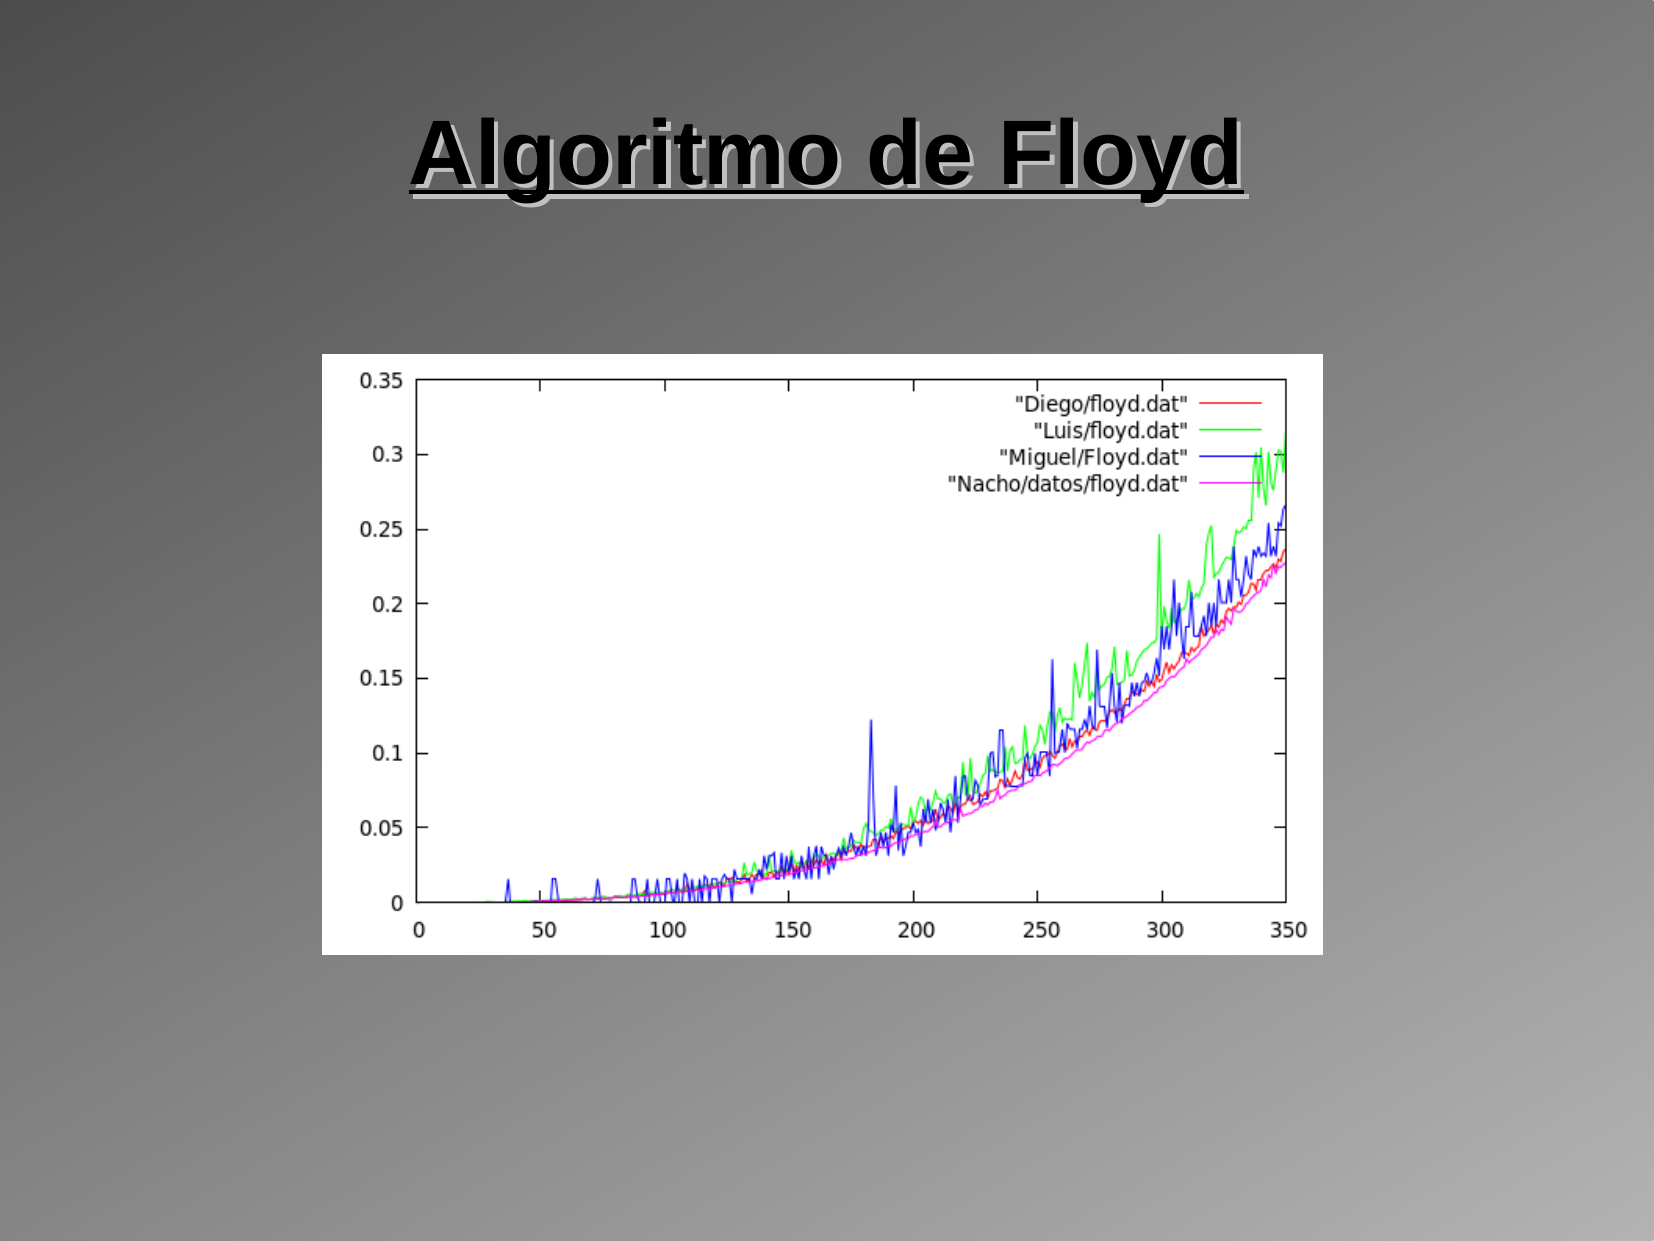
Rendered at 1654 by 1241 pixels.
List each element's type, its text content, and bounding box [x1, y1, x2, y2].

title Algoritmo de Floyd [82, 49, 1571, 257]
picture [322, 354, 1323, 955]
